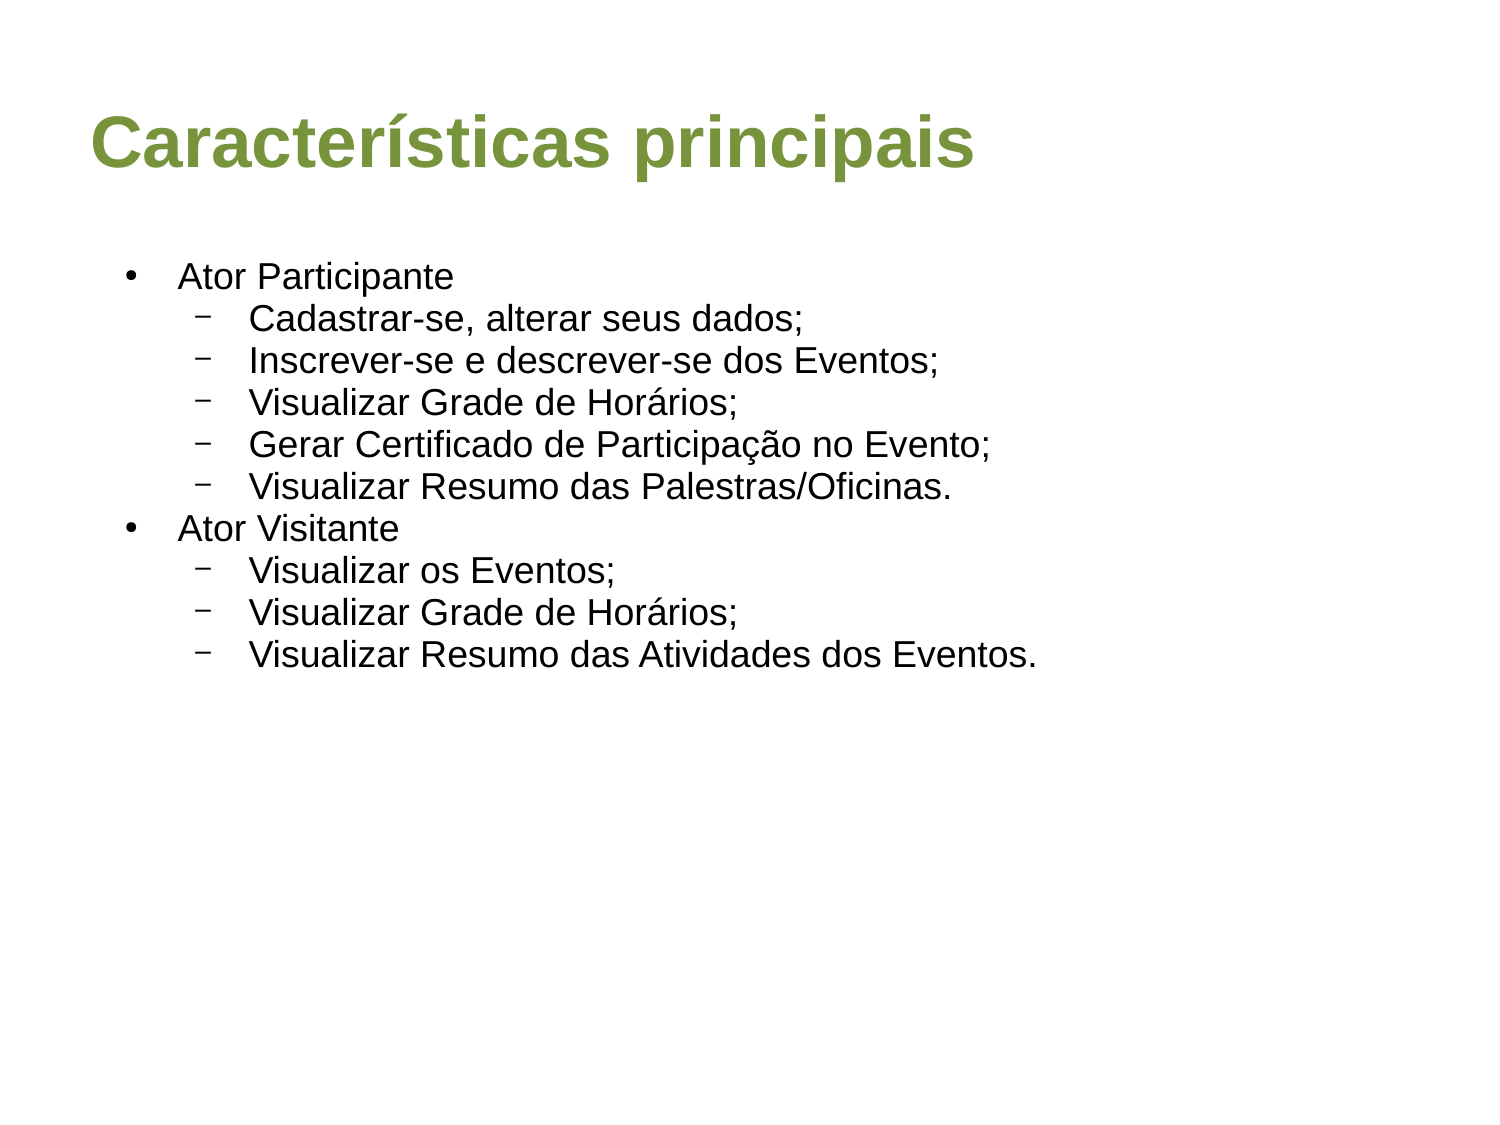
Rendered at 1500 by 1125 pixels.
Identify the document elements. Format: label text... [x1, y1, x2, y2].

text_box Ator Participante Cadastrar-se, alterar seus dados; Inscrever-se e descrever-se dos Eventos; Visualizar Grade de Horários; Gerar Certificado de Participação no Evento; Visualizar Resumo das Palestras/Oficinas. Ator Visitante Visualizar os Eventos; Visualizar Grade de Horários; Visualizar Resumo das Atividades dos Eventos. [92, 248, 1418, 902]
title Características principais [75, 45, 1425, 233]
